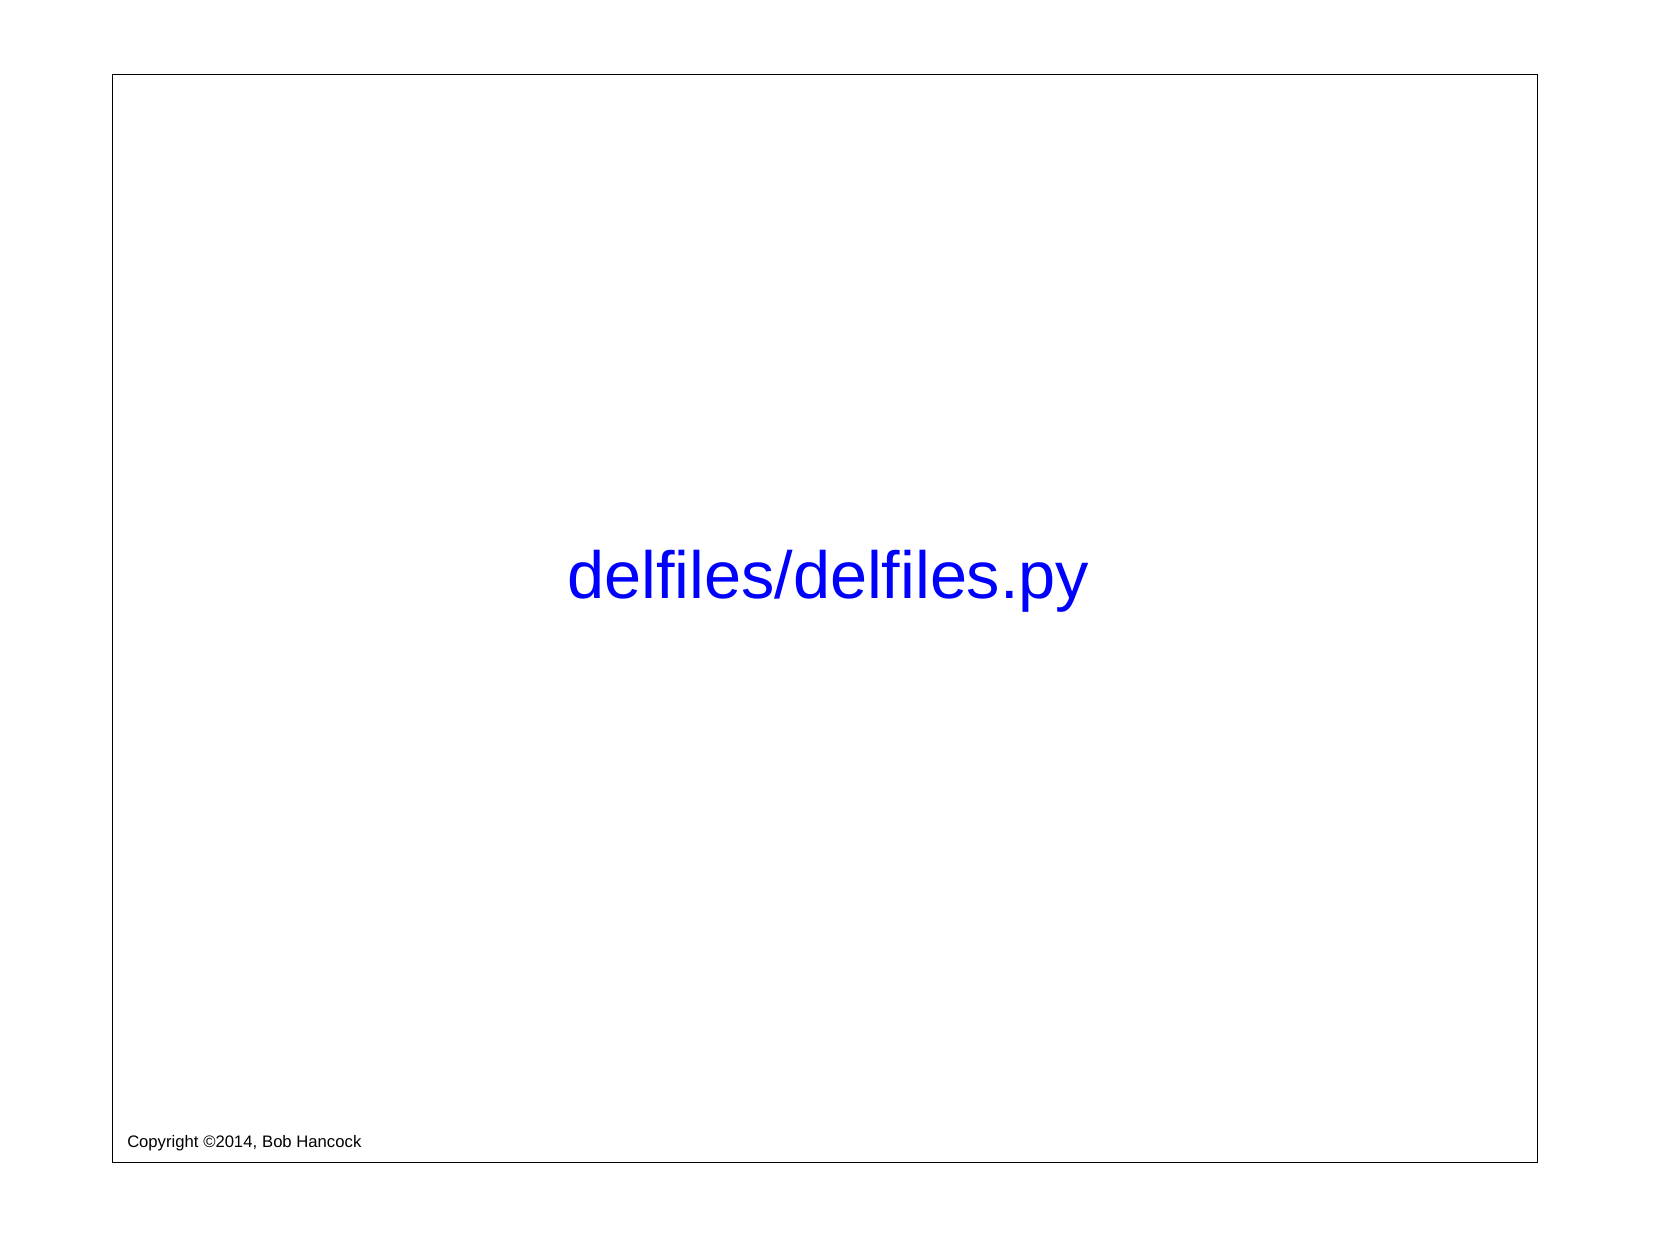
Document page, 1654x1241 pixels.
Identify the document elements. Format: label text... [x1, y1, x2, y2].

text_box Copyright ©2014, Bob Hancock [112, 1125, 376, 1159]
subtitle delfiles/delfiles.py [251, 164, 1407, 1099]
